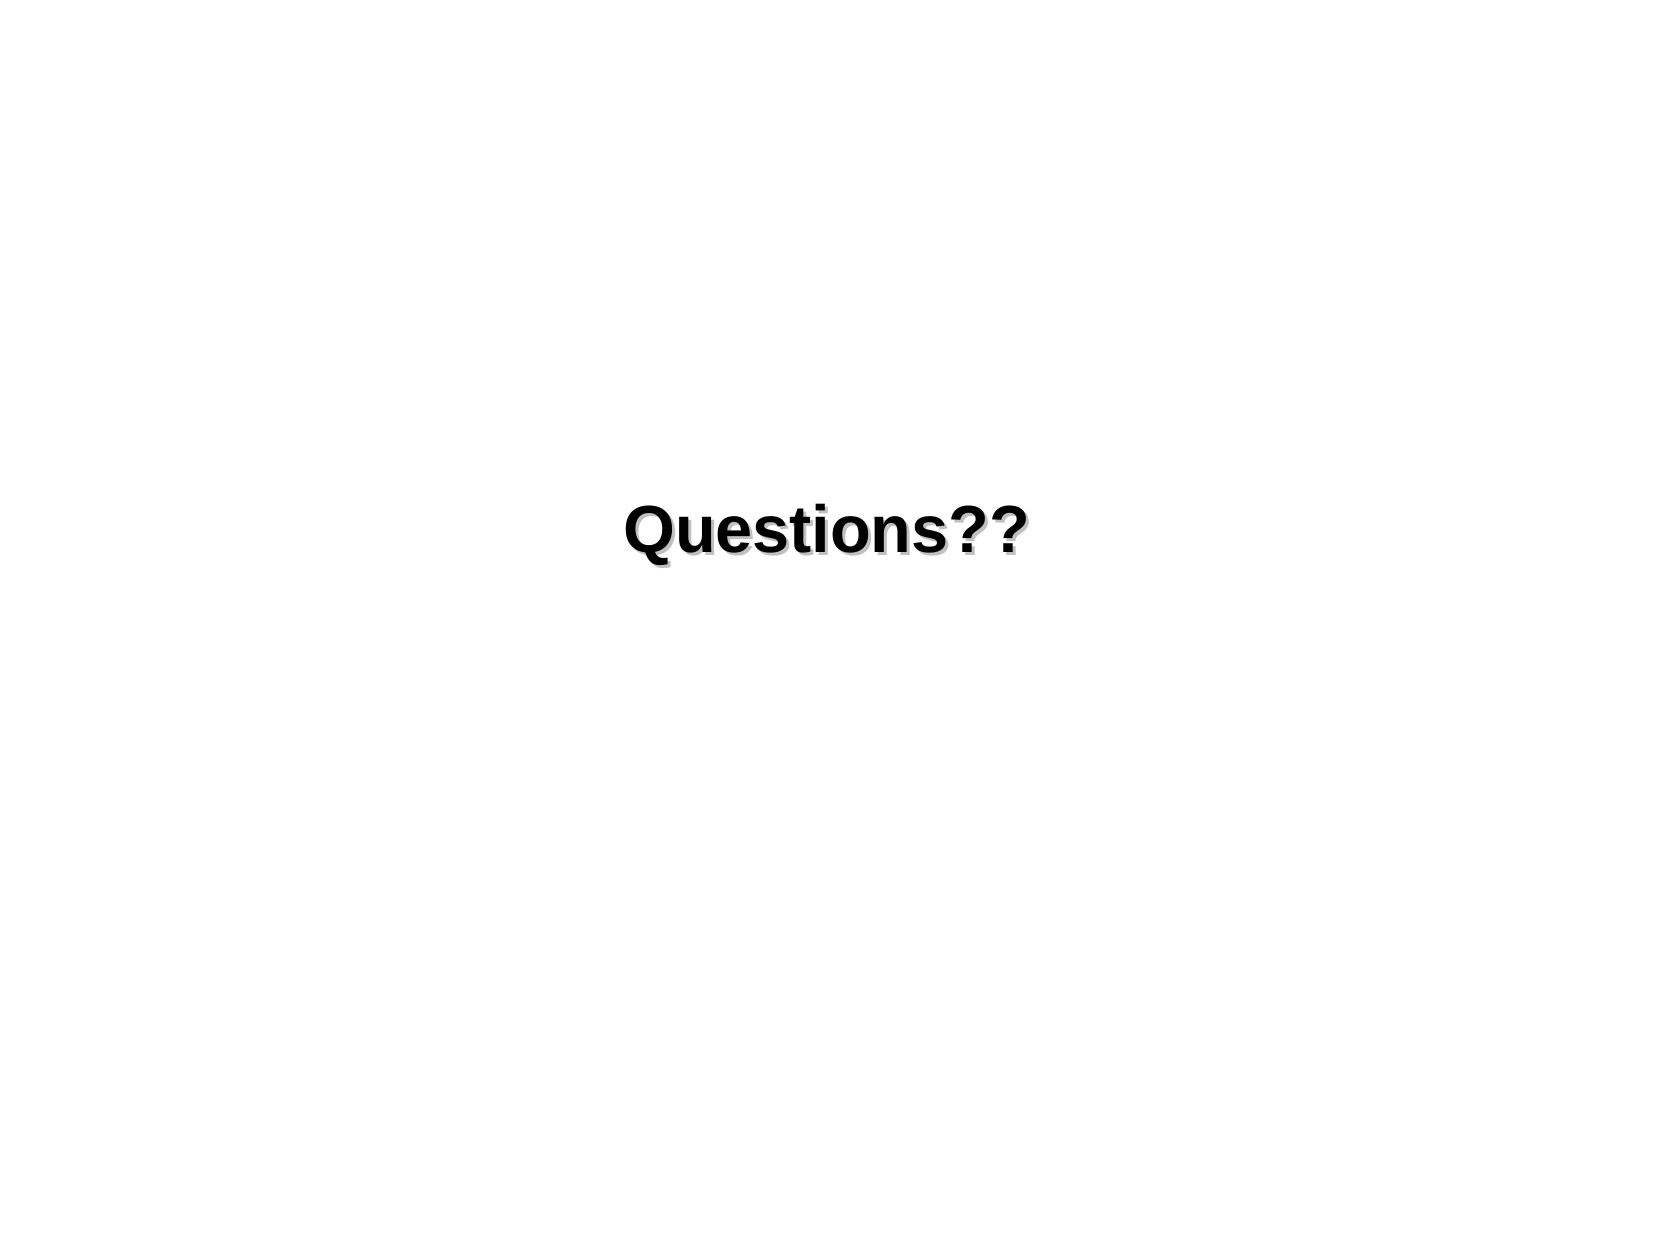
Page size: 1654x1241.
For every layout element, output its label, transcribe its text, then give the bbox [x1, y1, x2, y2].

subtitle Questions?? [82, 49, 1571, 1010]
